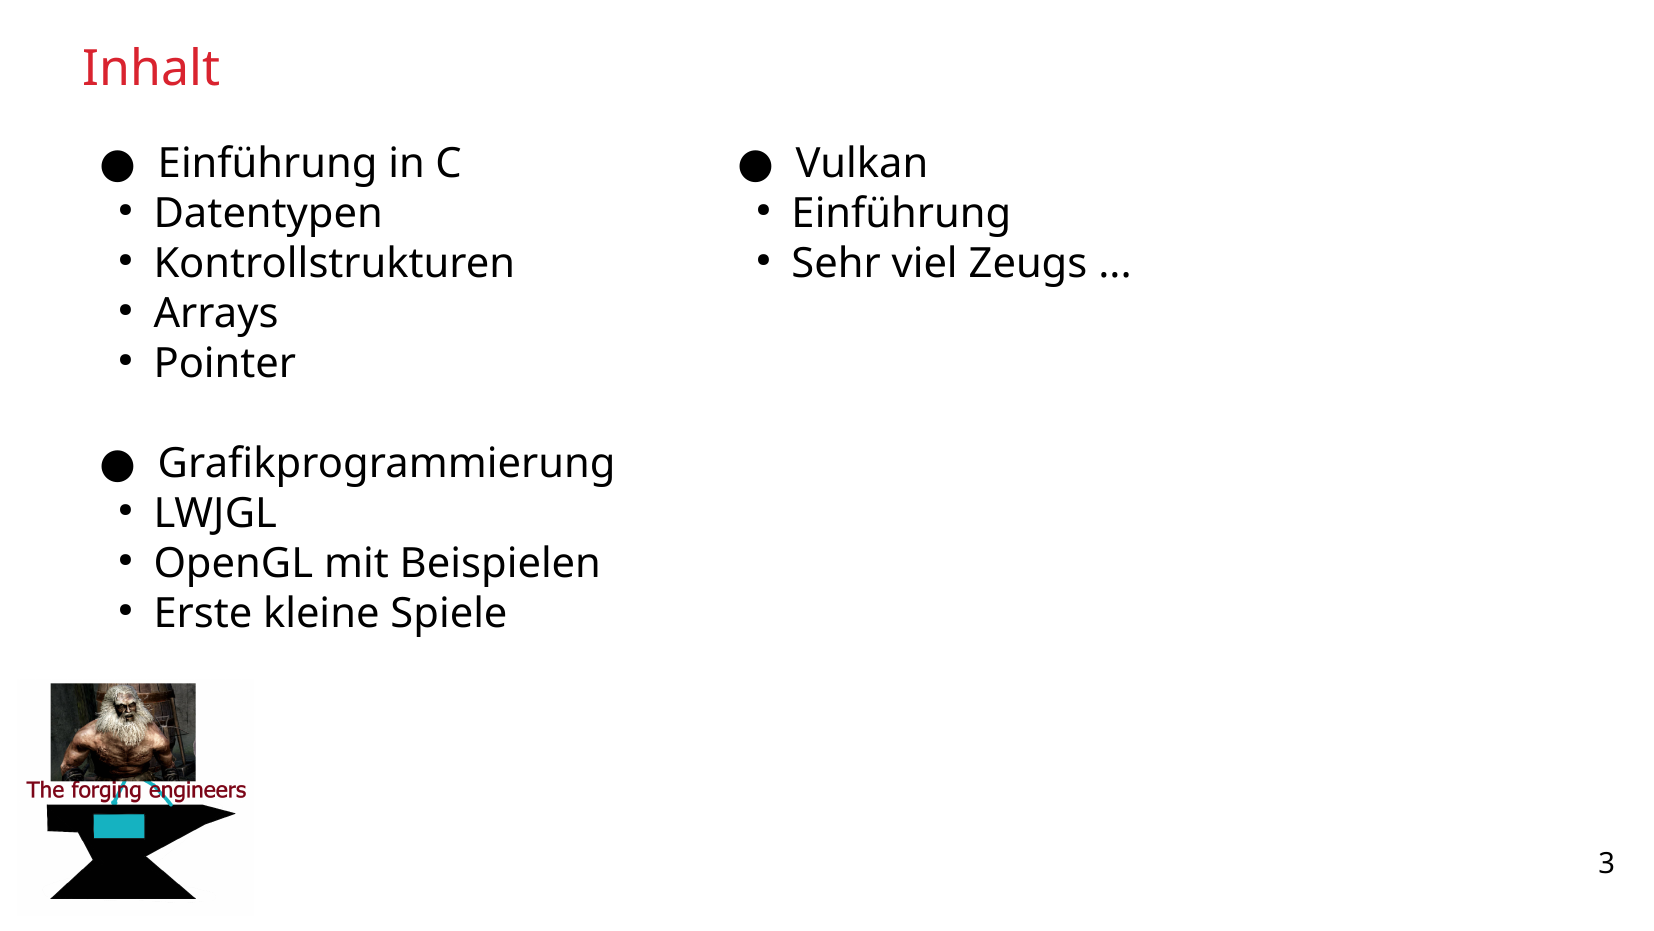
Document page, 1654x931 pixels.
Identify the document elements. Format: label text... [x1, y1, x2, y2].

picture [17, 679, 254, 916]
title Inhalt [82, 37, 1571, 95]
subtitle Einführung in C Datentypen Kontrollstrukturen Arrays Pointer Grafikprogrammierung LWJGL OpenGL mit Beispielen Erste kleine Spiele [82, 135, 697, 662]
text_box Vulkan Einführung Sehr viel Zeugs ... [720, 135, 1335, 308]
